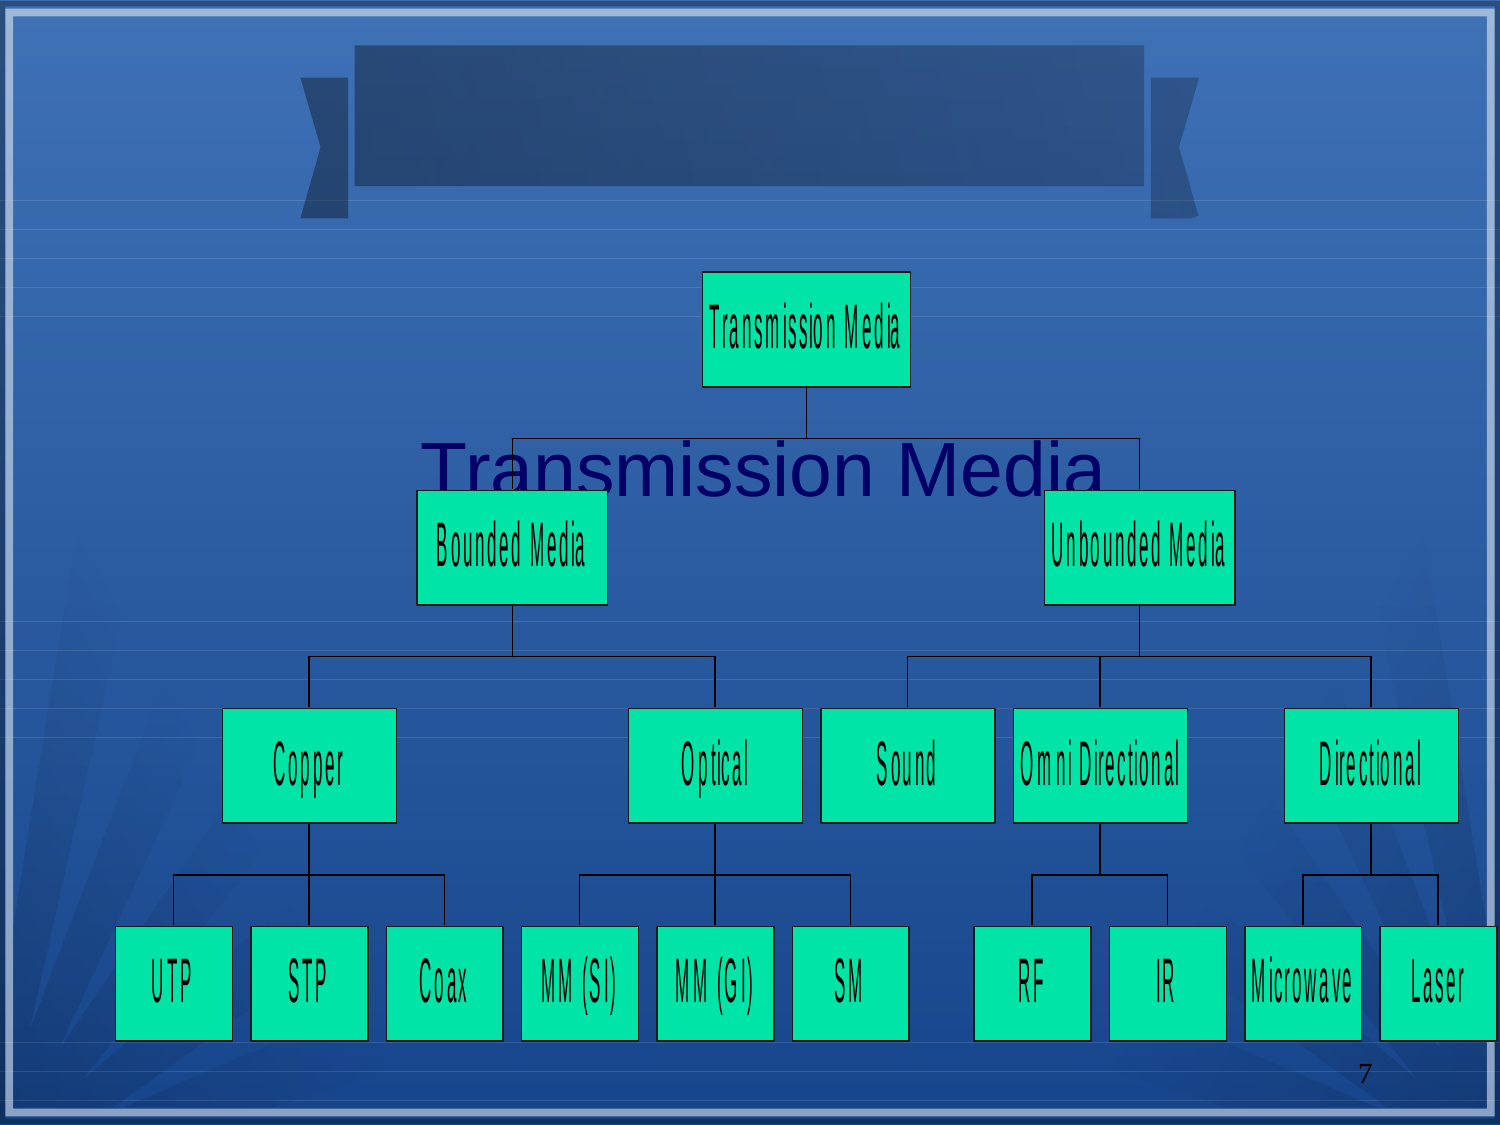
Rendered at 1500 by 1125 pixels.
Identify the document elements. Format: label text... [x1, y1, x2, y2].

text_box 47 [1074, 1051, 1388, 1125]
chart [112, 263, 1500, 1051]
